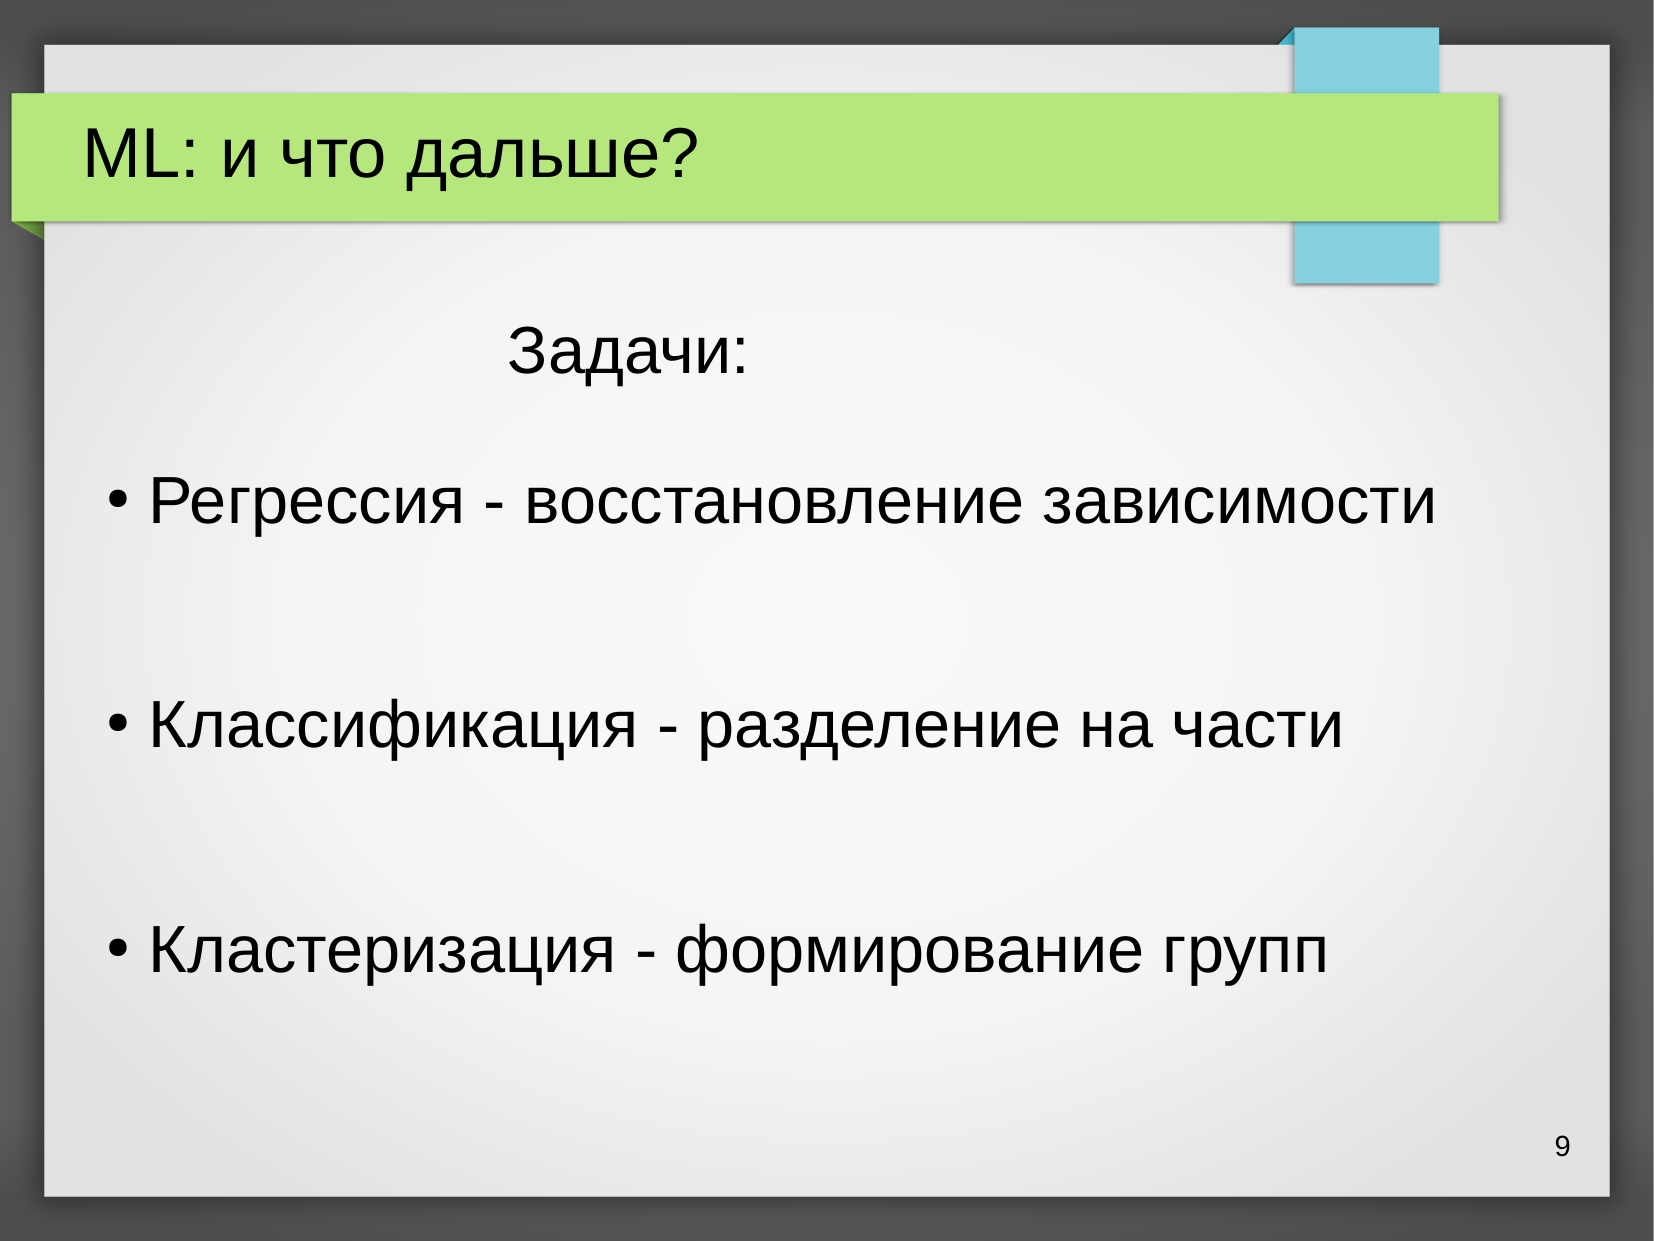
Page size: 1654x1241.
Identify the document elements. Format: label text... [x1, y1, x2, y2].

picture [0, 0, 1654, 1241]
title ML: и что дальше? [82, 49, 1571, 257]
subtitle Задачи: Регрессия - восстановление зависимости Классификация - разделение на части Кластеризация - формирование групп [82, 283, 1571, 1017]
